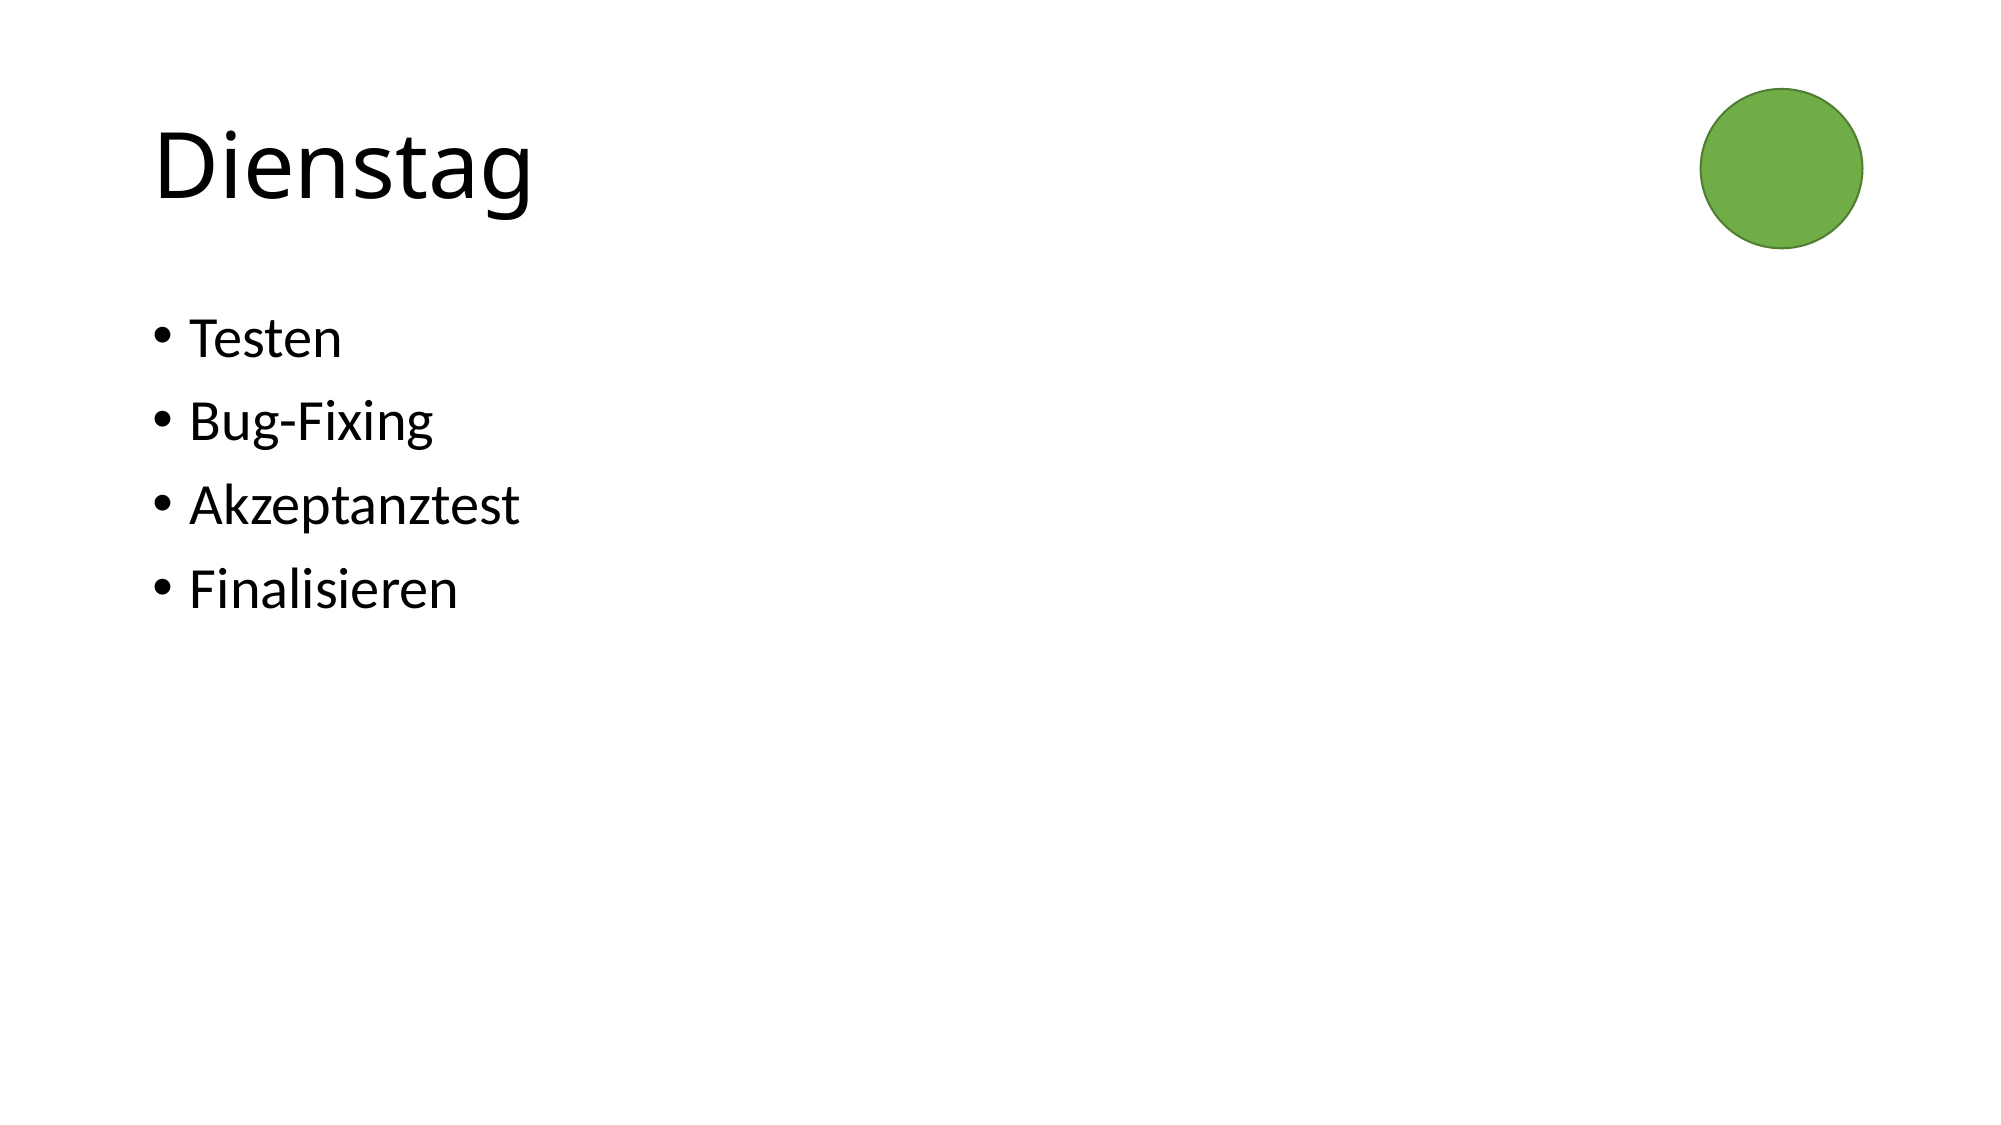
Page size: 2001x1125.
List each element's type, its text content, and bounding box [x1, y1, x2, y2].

title Dienstag [137, 59, 1863, 278]
list Testen Bug-Fixing Akzeptanztest Finalisieren [137, 299, 1863, 1014]
text_box [1700, 88, 1863, 249]
